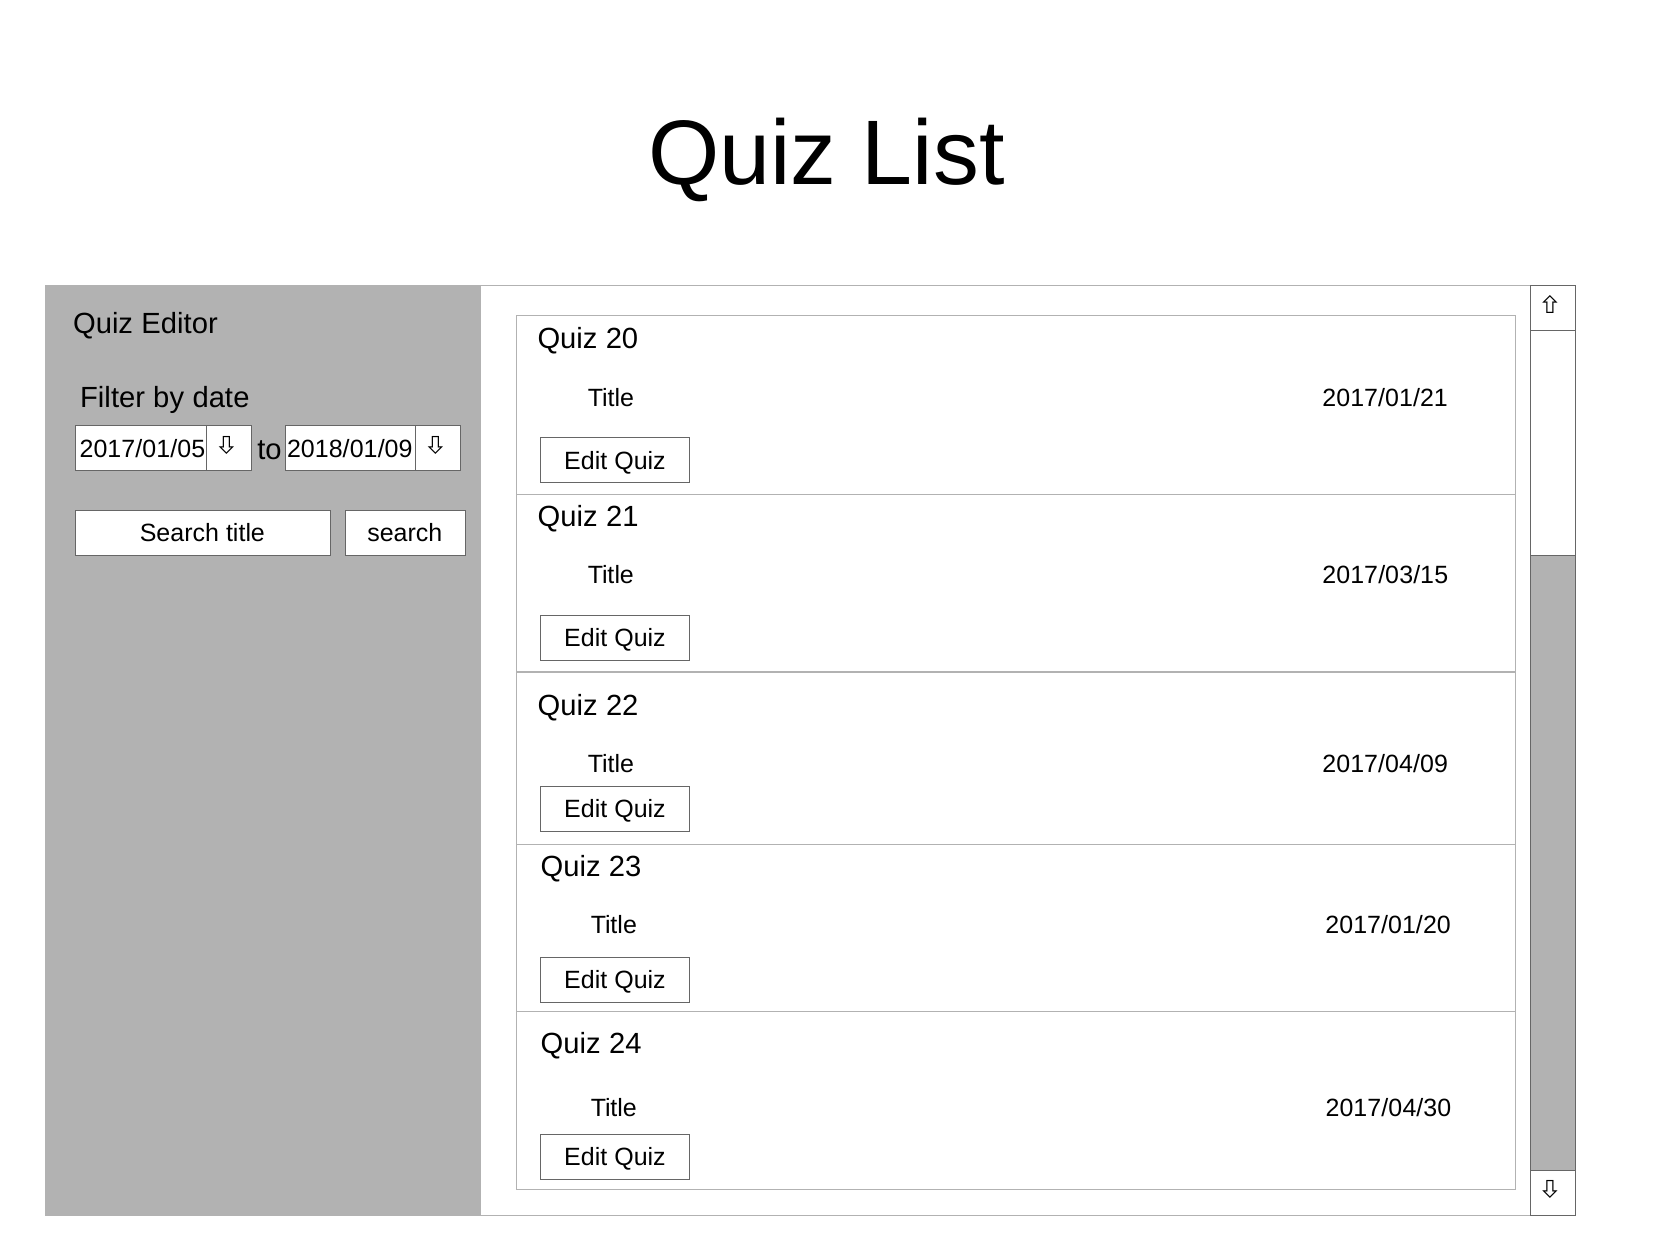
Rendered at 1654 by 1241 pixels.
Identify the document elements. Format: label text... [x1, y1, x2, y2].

text_box 2017/01/05 [75, 425, 206, 471]
text_box search [345, 510, 466, 556]
text_box 2017/04/30 [1310, 1085, 1504, 1131]
text_box Search title [75, 510, 331, 556]
text_box Edit Quiz [540, 786, 690, 832]
text_box Quiz 22 [516, 681, 661, 729]
text_box Quiz 21 [516, 492, 661, 540]
text_box  [206, 425, 239, 471]
text_box Title [573, 741, 1294, 787]
text_box Edit Quiz [540, 437, 690, 483]
text_box  [1530, 1171, 1576, 1216]
text_box 2017/04/09 [1307, 741, 1501, 787]
text_box 2017/01/20 [1310, 902, 1504, 948]
text_box  [1530, 285, 1576, 330]
title Quiz List [82, 49, 1571, 257]
text_box Edit Quiz [540, 957, 690, 1003]
text_box 2017/03/15 [1307, 552, 1501, 598]
text_box Quiz 24 [519, 1019, 664, 1068]
text_box Filter by date [75, 360, 256, 425]
text_box 2018/01/09 [300, 425, 415, 471]
text_box to [239, 425, 300, 474]
text_box [45, 285, 1576, 1216]
text_box Quiz 20 [516, 315, 661, 363]
text_box Edit Quiz [540, 1134, 690, 1180]
text_box Title [573, 375, 1294, 421]
text_box Quiz 23 [519, 842, 664, 891]
text_box  [415, 425, 461, 471]
text_box Quiz Editor [51, 300, 241, 348]
text_box Title [576, 902, 1297, 948]
text_box Edit Quiz [540, 615, 690, 661]
text_box Title [576, 1085, 1297, 1131]
text_box Title [573, 552, 1294, 598]
text_box 2017/01/21 [1307, 375, 1501, 421]
